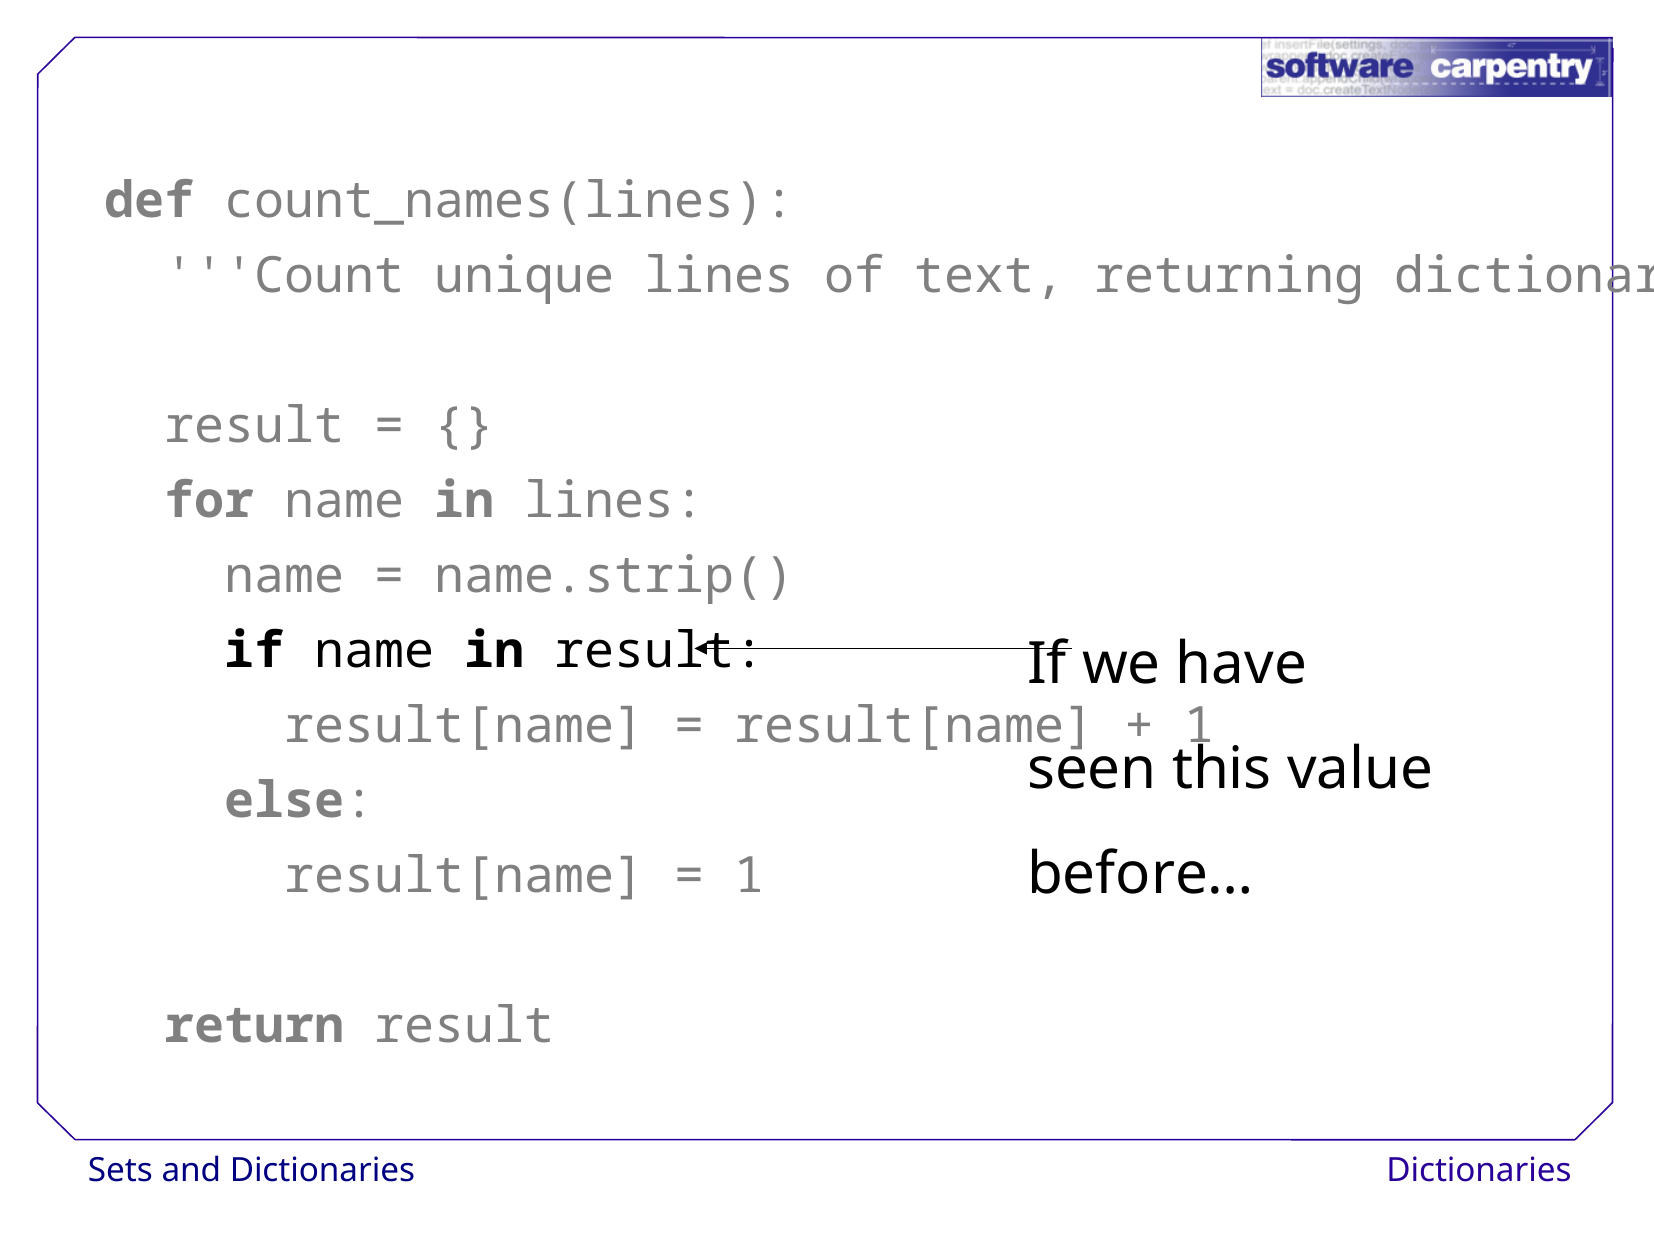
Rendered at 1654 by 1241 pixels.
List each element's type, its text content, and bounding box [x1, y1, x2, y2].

text_box def count_names(lines): '''Count unique lines of text, returning dictionary.''' result = {} for name in lines: name = name.strip() if name in result: result[name] = result[name] + 1 else: result[name] = 1 return result [89, 144, 1402, 1008]
picture [1261, 39, 1613, 97]
text_box If we have seen this value before… [1012, 582, 1599, 913]
